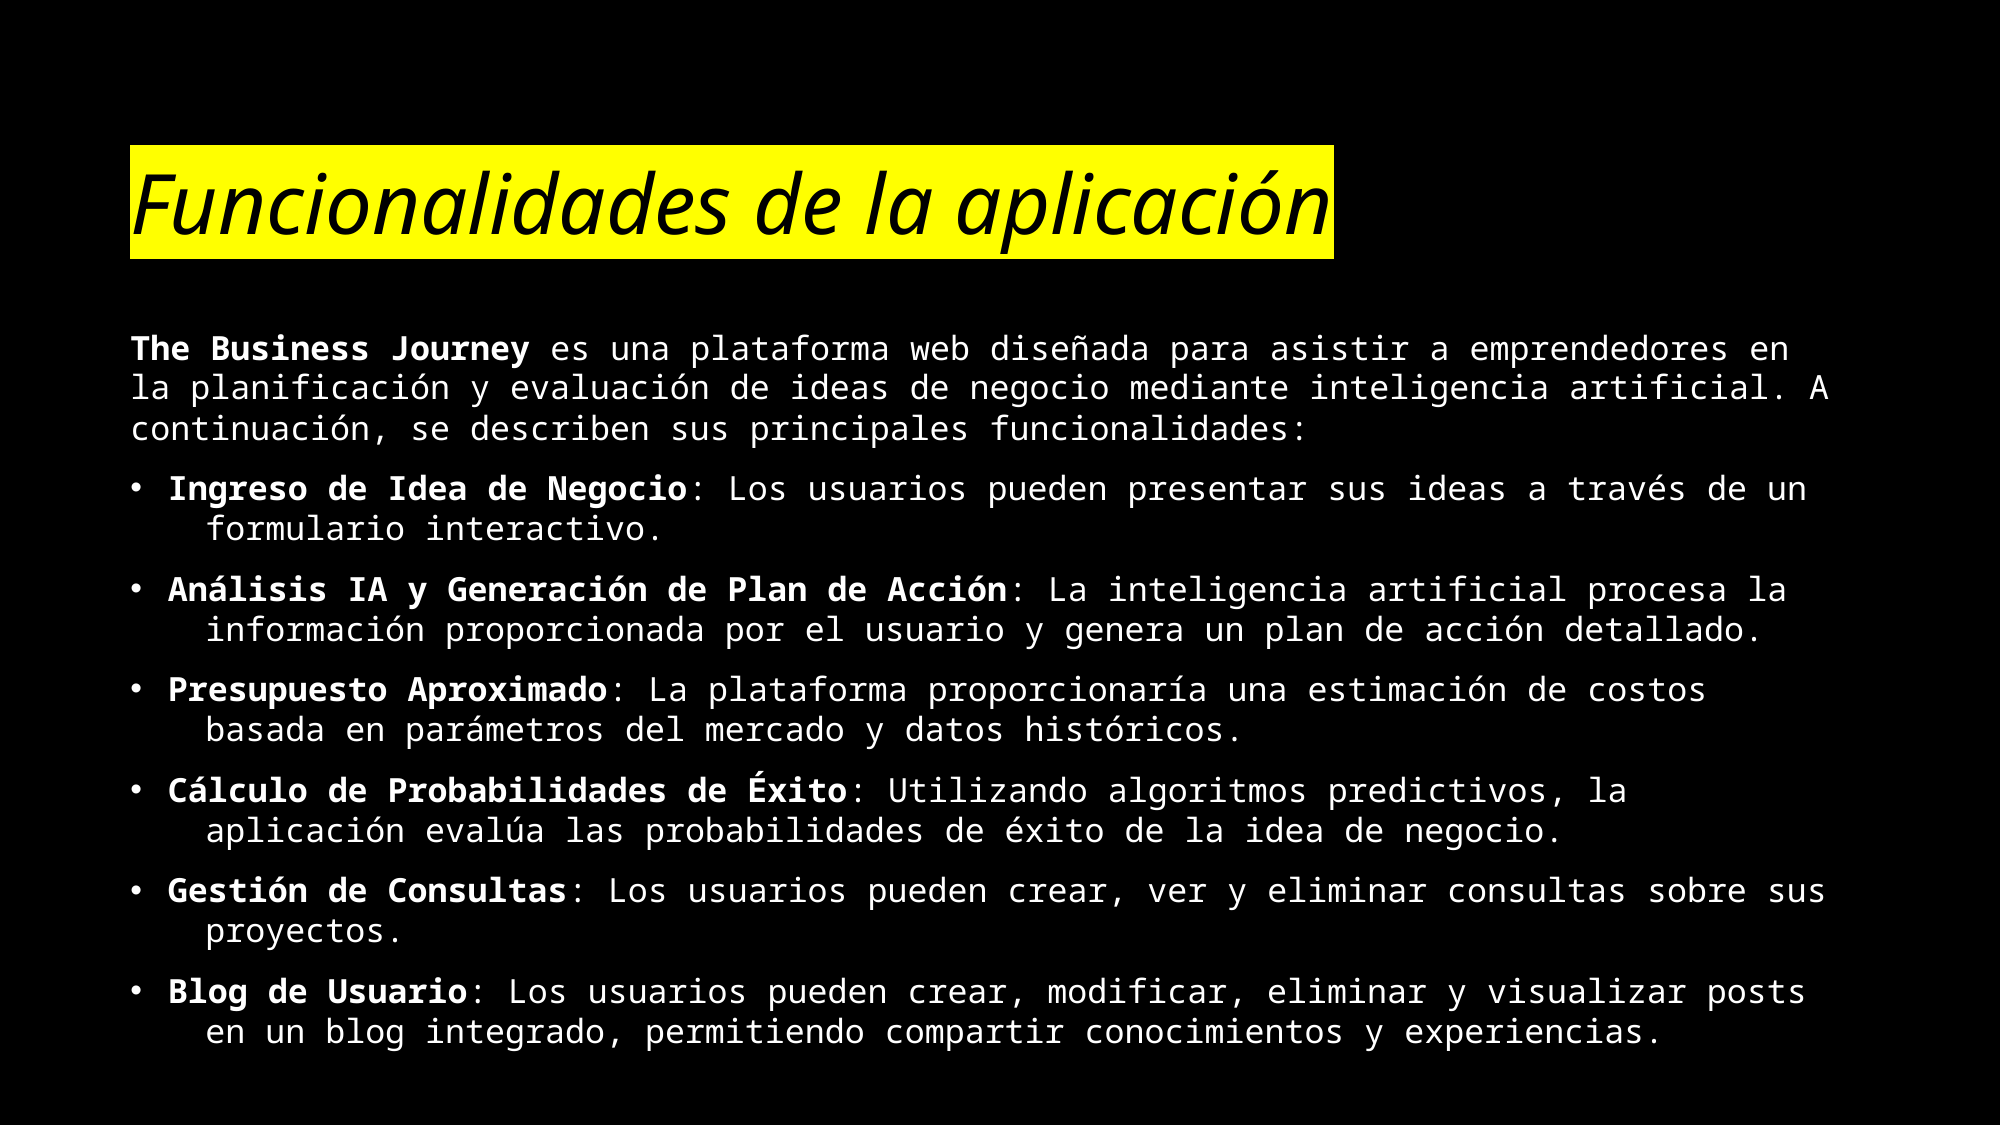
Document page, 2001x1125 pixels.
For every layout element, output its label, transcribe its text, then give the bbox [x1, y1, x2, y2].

title Funcionalidades de la aplicación [115, 0, 1673, 259]
list The Business Journey es una plataforma web diseñada para asistir a emprendedores en la planificación y evaluación de ideas de negocio mediante inteligencia artificial. A continuación, se describen sus principales funcionalidades: Ingreso de Idea de Negocio: Los usuarios pueden presentar sus ideas a través de un formulario interactivo. Análisis IA y Generación de Plan de Acción: La inteligencia artificial procesa la información proporcionada por el usuario y genera un plan de acción detallado. Presupuesto Aproximado: La plataforma proporcionaría una estimación de costos basada en parámetros del mercado y datos históricos. Cálculo de Probabilidades de Éxito: Utilizando algoritmos predictivos, la aplicación evalúa las probabilidades de éxito de la idea de negocio. Gestión de Consultas: Los usuarios pueden crear, ver y eliminar consultas sobre sus proyectos. Blog de Usuario: Los usuarios pueden crear, modificar, eliminar y visualizar posts en un blog integrado, permitiendo compartir conocimientos y experiencias. [115, 319, 1855, 1099]
